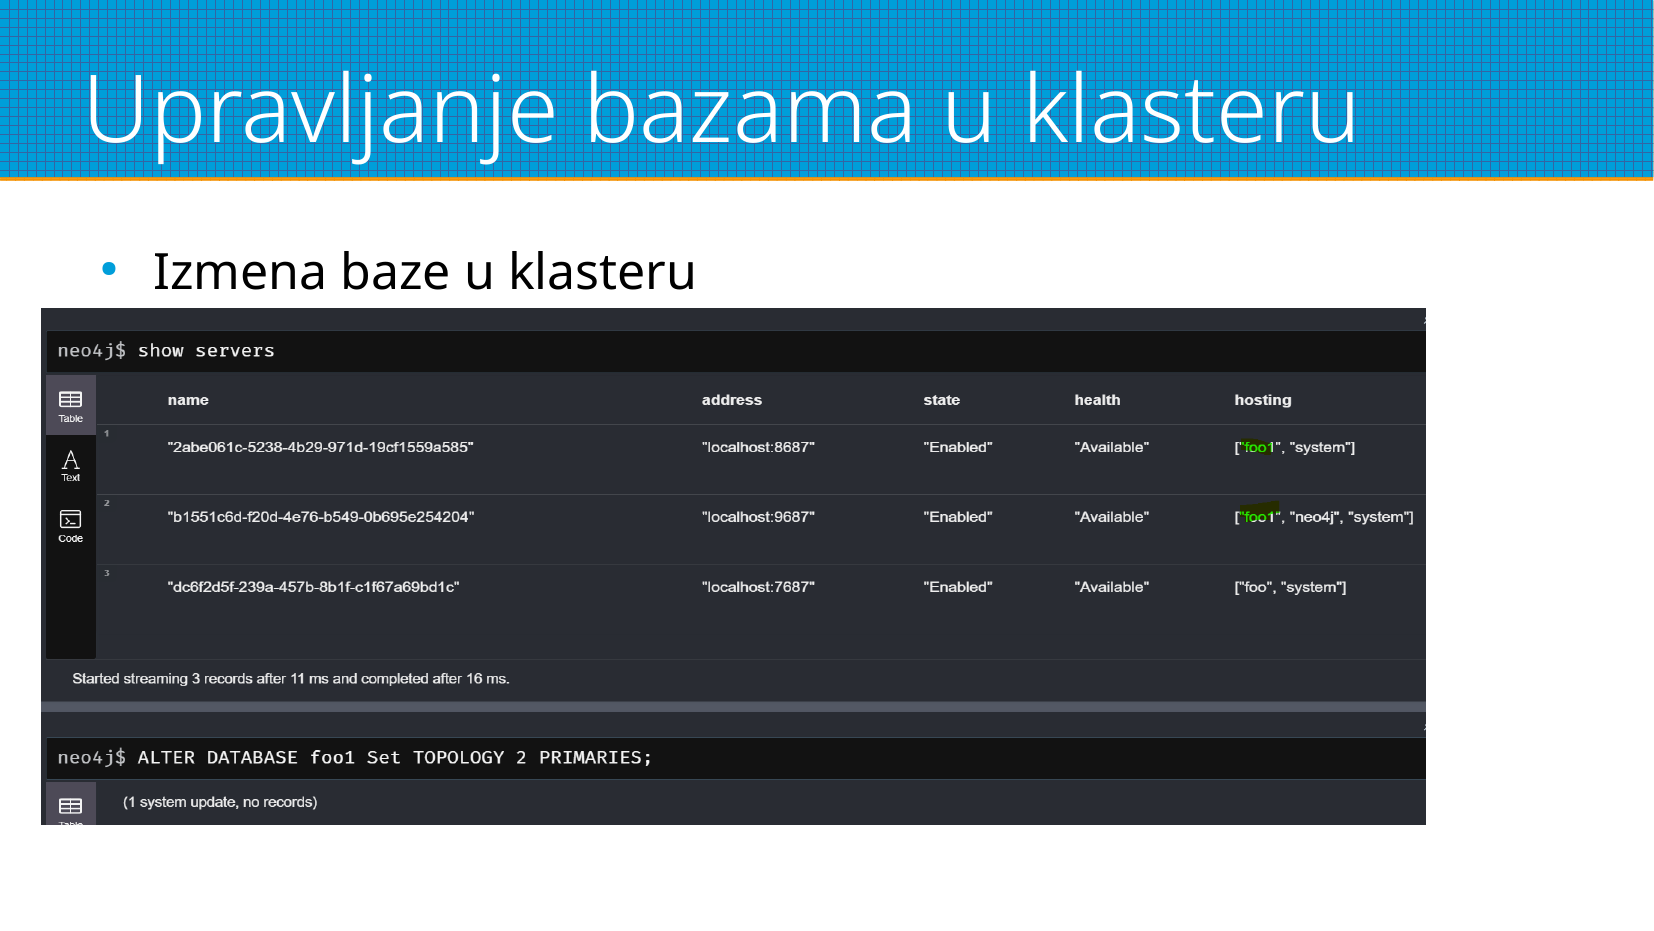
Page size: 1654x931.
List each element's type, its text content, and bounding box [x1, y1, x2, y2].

list Izmena baze u klasteru [82, 236, 1563, 811]
picture [41, 308, 1426, 826]
title Upravljanje bazama u klasteru [82, 14, 1571, 171]
